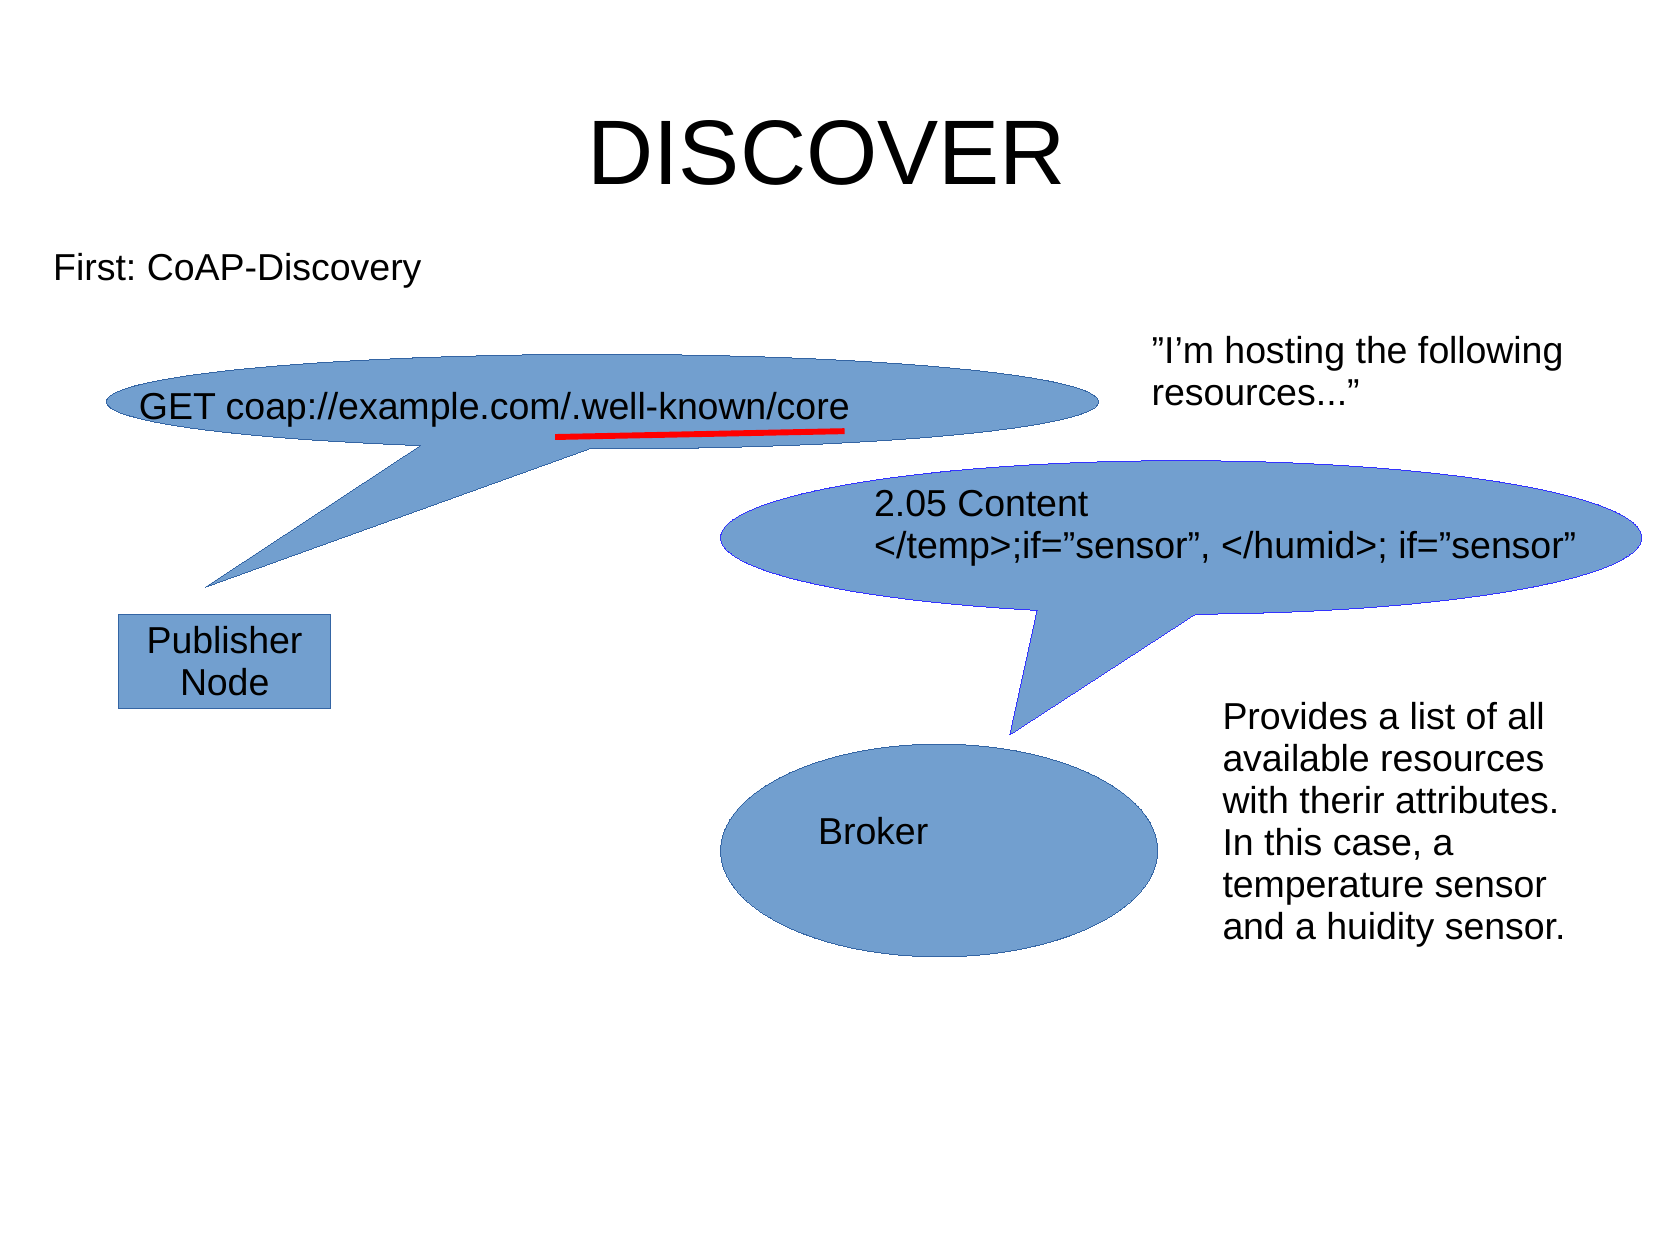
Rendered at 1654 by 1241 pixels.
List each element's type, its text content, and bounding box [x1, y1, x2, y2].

text_box ”I’m hosting the following resources...” [1133, 318, 1654, 424]
text_box [1595, 503, 1642, 572]
text_box [106, 389, 124, 415]
text_box [1081, 389, 1099, 415]
text_box [173, 354, 1033, 378]
text_box Provides a list of all available resources with therir attributes. In this case, a temperature sensor and a huidity sensor. [1204, 685, 1630, 958]
text_box GET coap://example.com/.well-known/core [124, 378, 1081, 477]
text_box 2.05 Content </temp>;if=”sensor”, </humid>; if=”sensor” [856, 472, 1595, 578]
text_box [720, 744, 1158, 957]
text_box Broker [803, 803, 1075, 861]
title DISCOVER [82, 49, 1571, 236]
text_box [940, 460, 1422, 472]
text_box [720, 483, 1573, 735]
text_box First: CoAP-Discovery [35, 236, 1642, 299]
text_box Publisher Node [118, 614, 331, 709]
text_box [205, 477, 512, 588]
